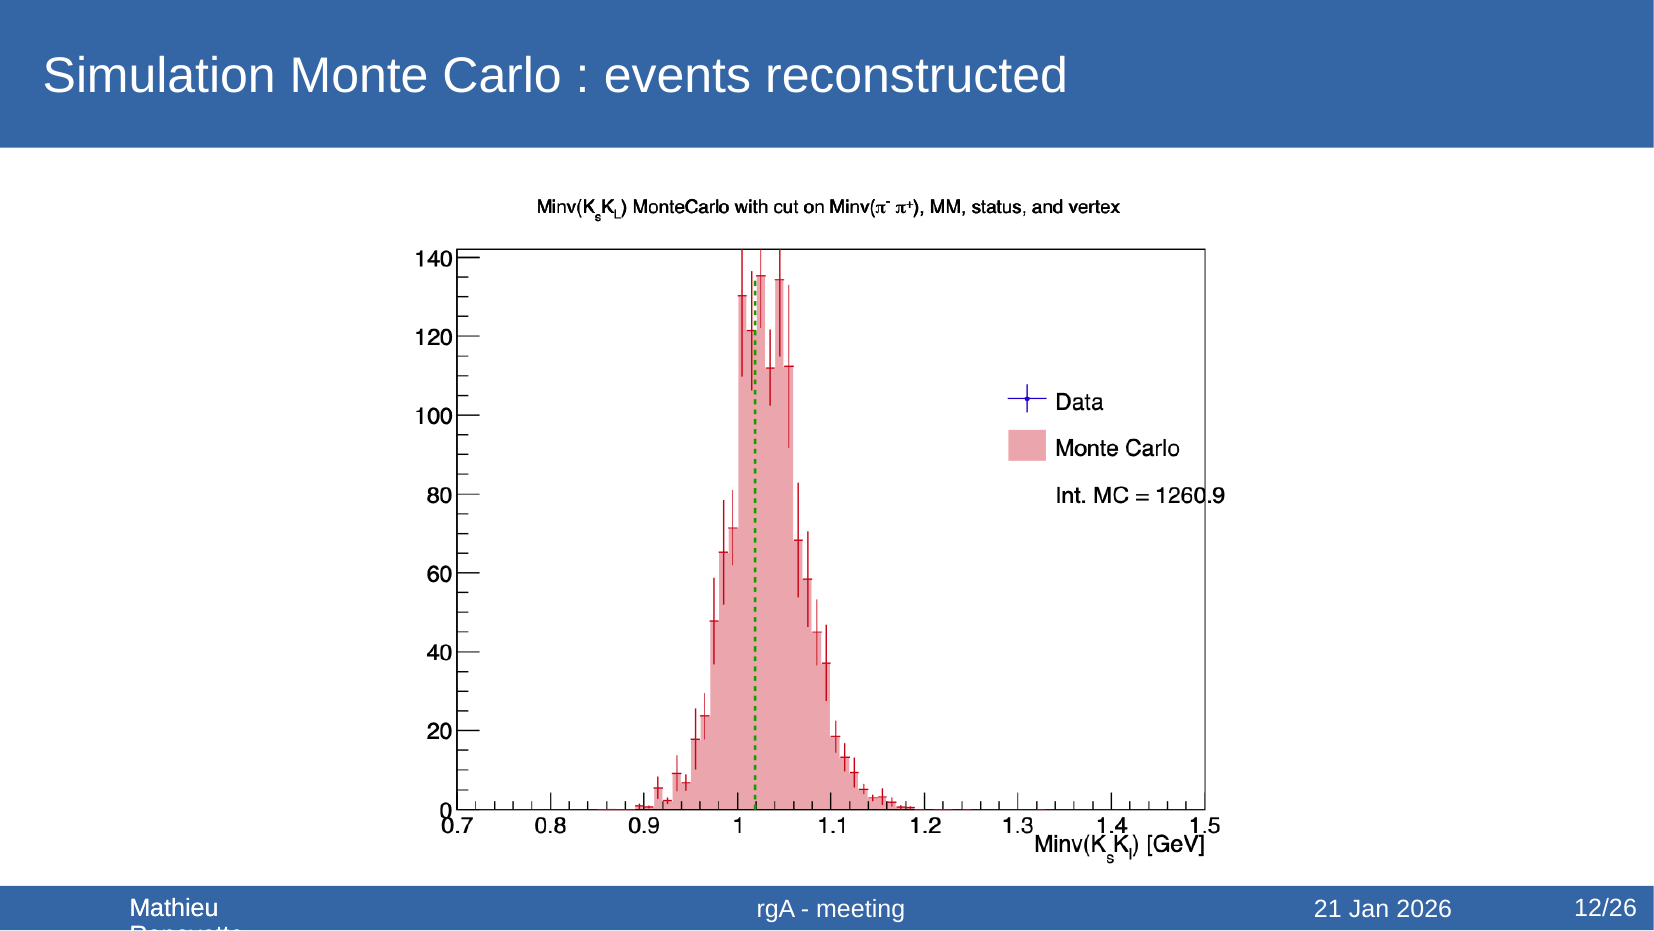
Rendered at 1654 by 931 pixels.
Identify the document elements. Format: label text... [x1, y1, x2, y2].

text_box [0, 885, 131, 931]
text_box [226, 885, 1654, 931]
text_box rgA - meeting [734, 887, 953, 931]
picture [406, 184, 1247, 873]
text_box 12/26 [1559, 885, 1654, 930]
text_box 21 Jan 2026 [1299, 887, 1536, 931]
text_box Simulation Monte Carlo : events reconstructed [27, 40, 1238, 172]
text_box Mathieu Ronayette [114, 885, 355, 929]
text_box [0, 0, 1654, 148]
